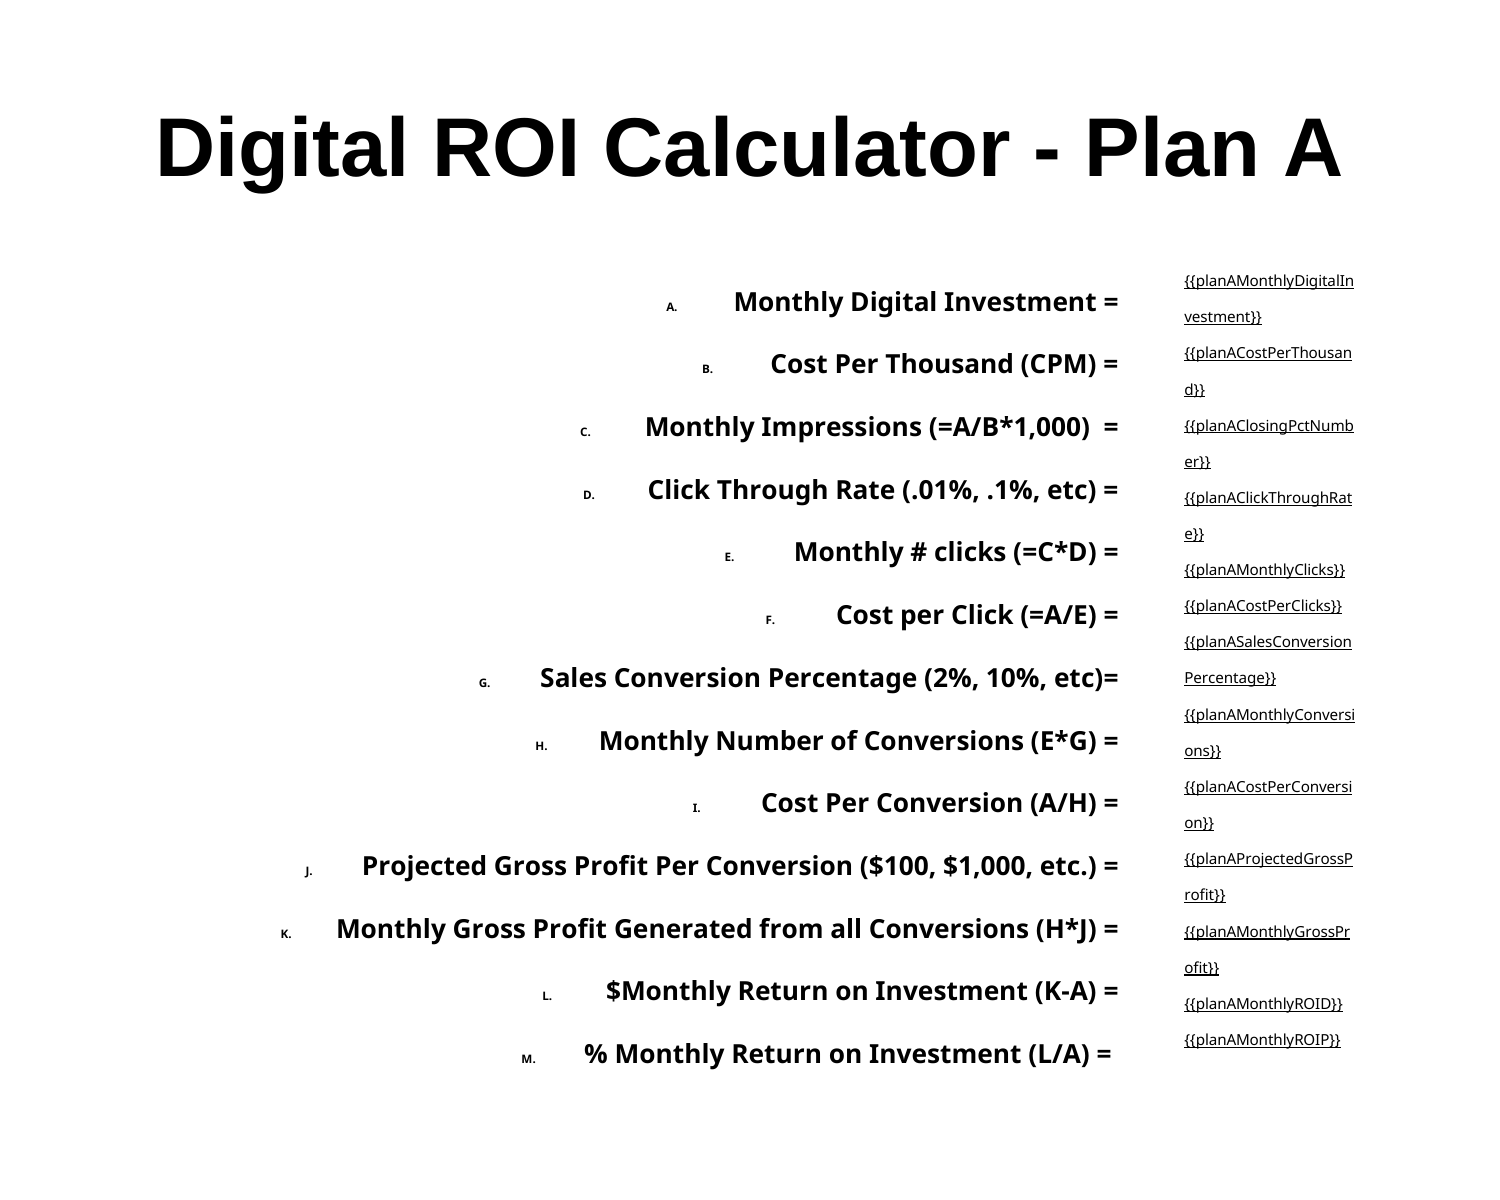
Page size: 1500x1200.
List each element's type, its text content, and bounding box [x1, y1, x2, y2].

list Monthly Digital Investment = Cost Per Thousand (CPM) = Monthly Impressions (=A/B*1,000) = Click Through Rate (.01%, .1%, etc) = Monthly # clicks (=C*D) = Cost per Click (=A/E) = Sales Conversion Percentage (2%, 10%, etc)= Monthly Number of Conversions (E*G) = Cost Per Conversion (A/H) = Projected Gross Profit Per Conversion ($100, $1,000, etc.) = Monthly Gross Profit Generated from all Conversions (H*J) = $Monthly Return on Investment (K-A) = % Monthly Return on Investment (L/A) = [126, 238, 1169, 1091]
list {{planAMonthlyDigitalInvestment}} {{planACostPerThousand}} {{planAClosingPctNumber}} {{planAClickThroughRate}} {{planAMonthlyClicks}} {{planACostPerClicks}} {{planASalesConversionPercentage}} {{planAMonthlyConversions}} {{planACostPerConversion}} {{planAProjectedGrossProfit}} {{planAMonthlyGrossProfit}} {{planAMonthlyROID}} {{planAMonthlyROIP}} [1169, 238, 1374, 1091]
title Digital ROI Calculator - Plan A [113, 78, 1387, 193]
